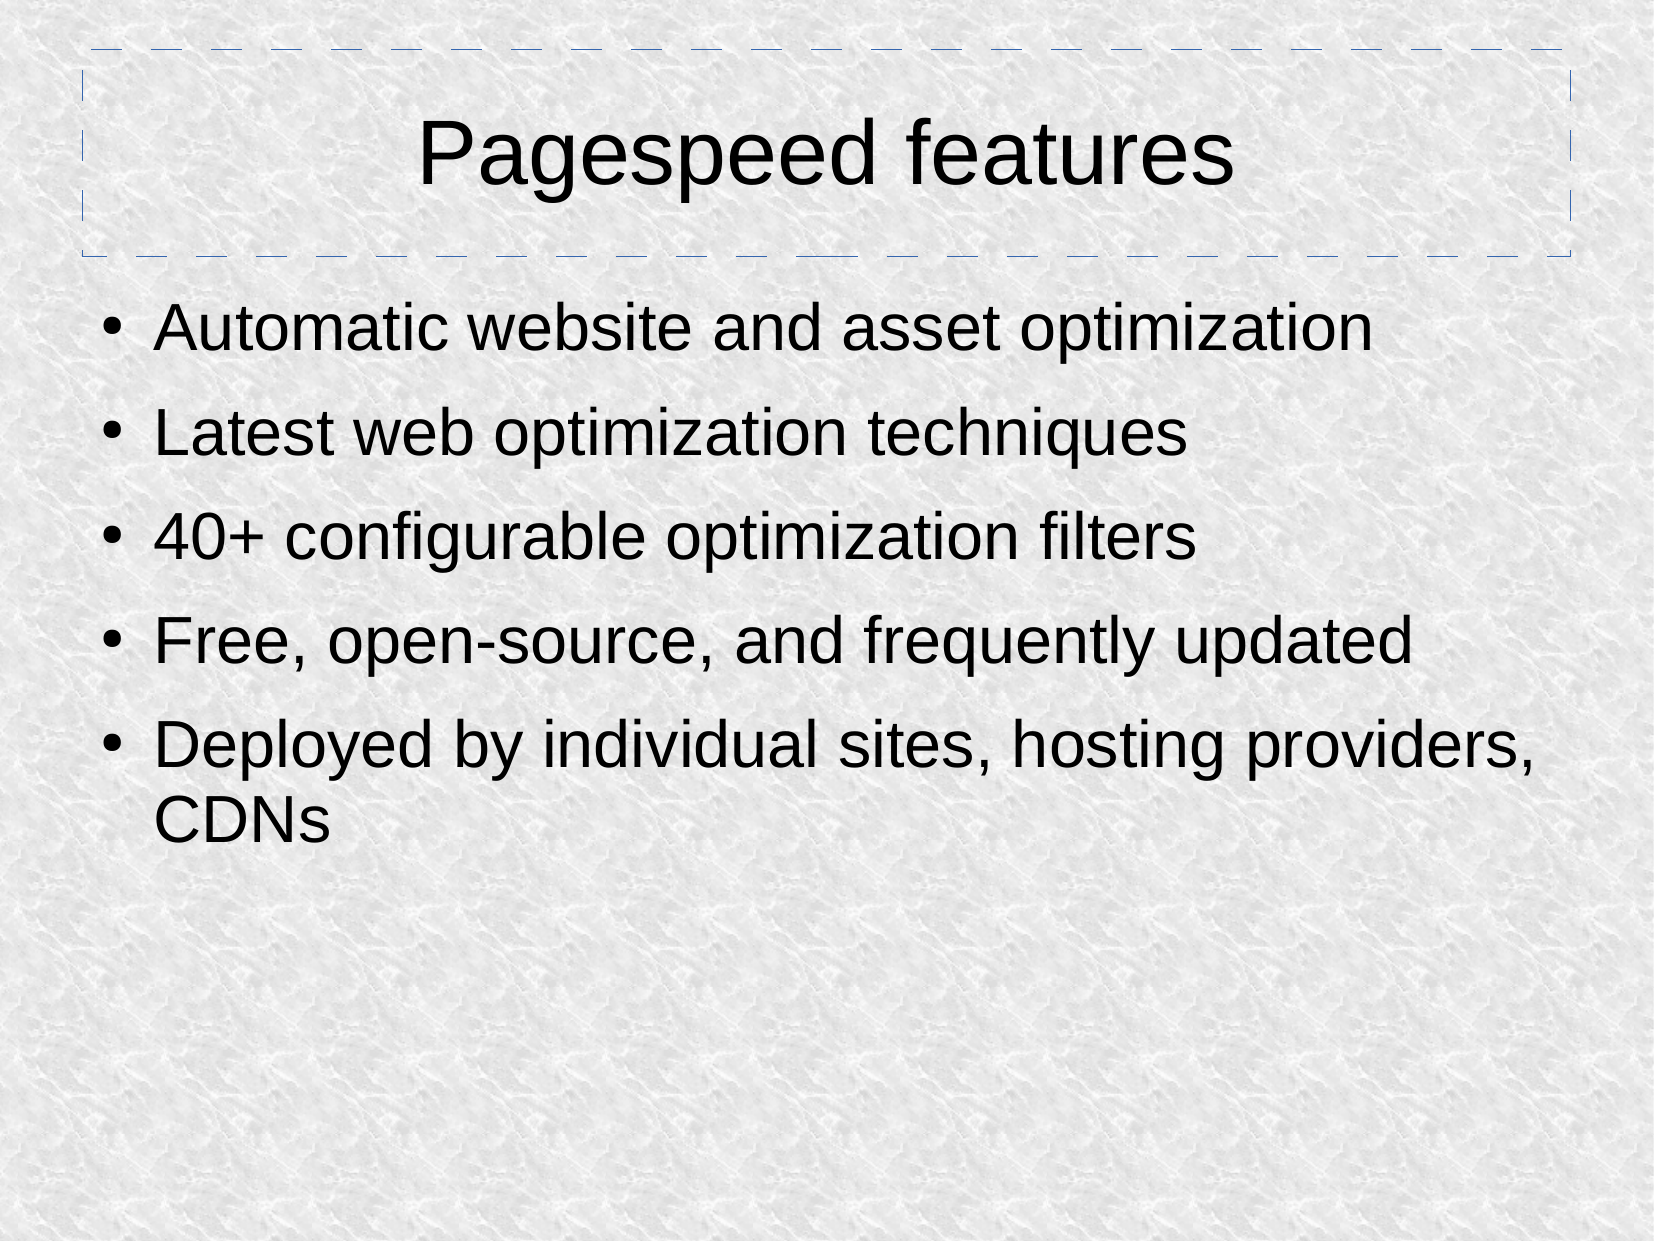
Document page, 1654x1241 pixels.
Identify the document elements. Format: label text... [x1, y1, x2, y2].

picture [0, 0, 1654, 1241]
list Automatic website and asset optimization Latest web optimization techniques 40+ configurable optimization filters Free, open-source, and frequently updated Deployed by individual sites, hosting providers, CDNs [82, 290, 1571, 1010]
title Pagespeed features [82, 49, 1571, 257]
